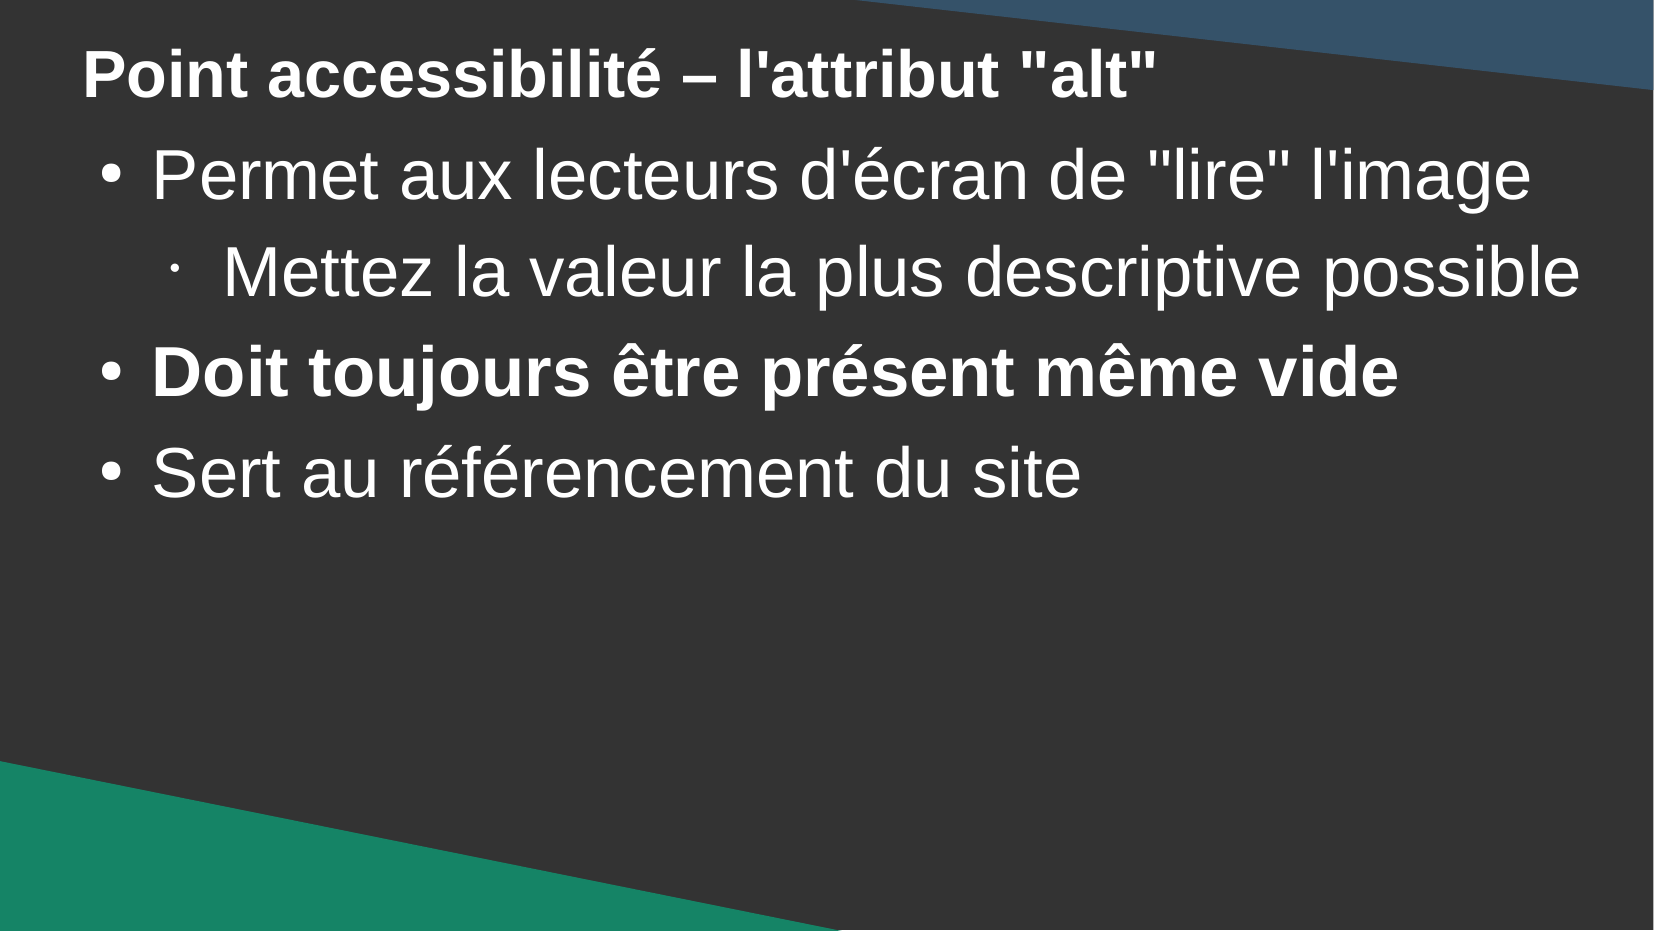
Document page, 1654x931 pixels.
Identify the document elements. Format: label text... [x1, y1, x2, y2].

list Permet aux lecteurs d'écran de "lire" l'image Mettez la valeur la plus descriptive possible Doit toujours être présent même vide Sert au référencement du site [80, 135, 1605, 780]
text_box [0, 761, 842, 931]
text_box [855, 0, 1654, 91]
title Point accessibilité – l'attribut "alt" [82, 37, 1571, 122]
